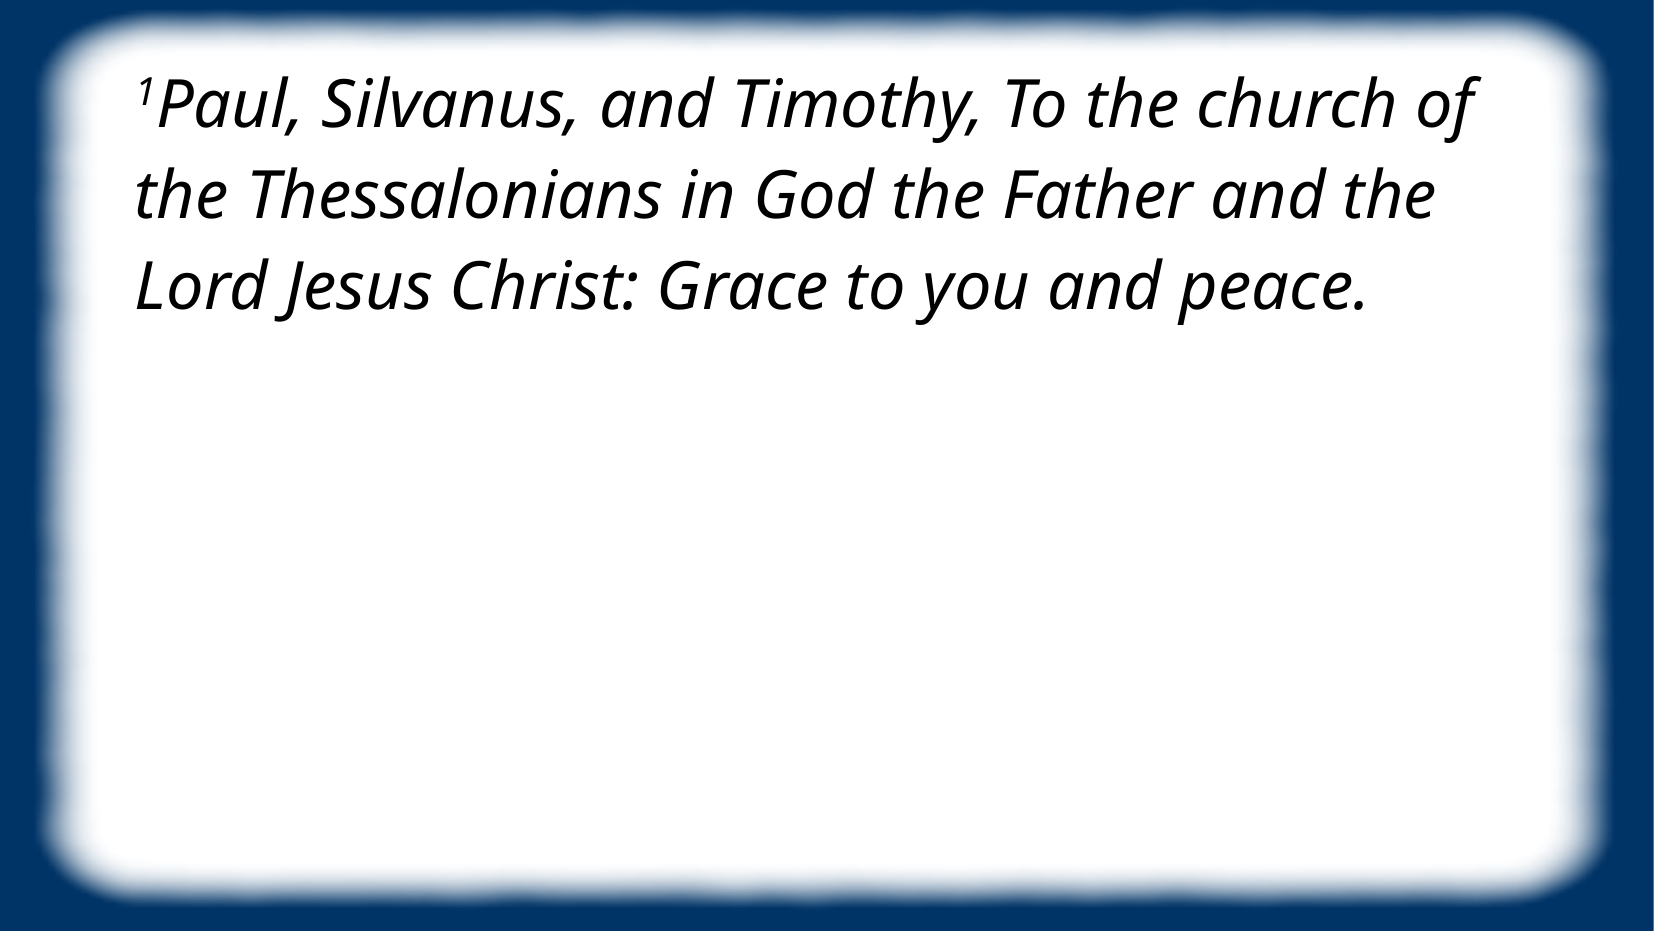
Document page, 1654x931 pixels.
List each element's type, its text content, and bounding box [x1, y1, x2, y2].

picture [0, 0, 1654, 931]
text_box 1Paul, Silvanus, and Timothy, To the church of the Thessalonians in God the Father and the Lord Jesus Christ: Grace to you and peace. [120, 48, 1531, 331]
